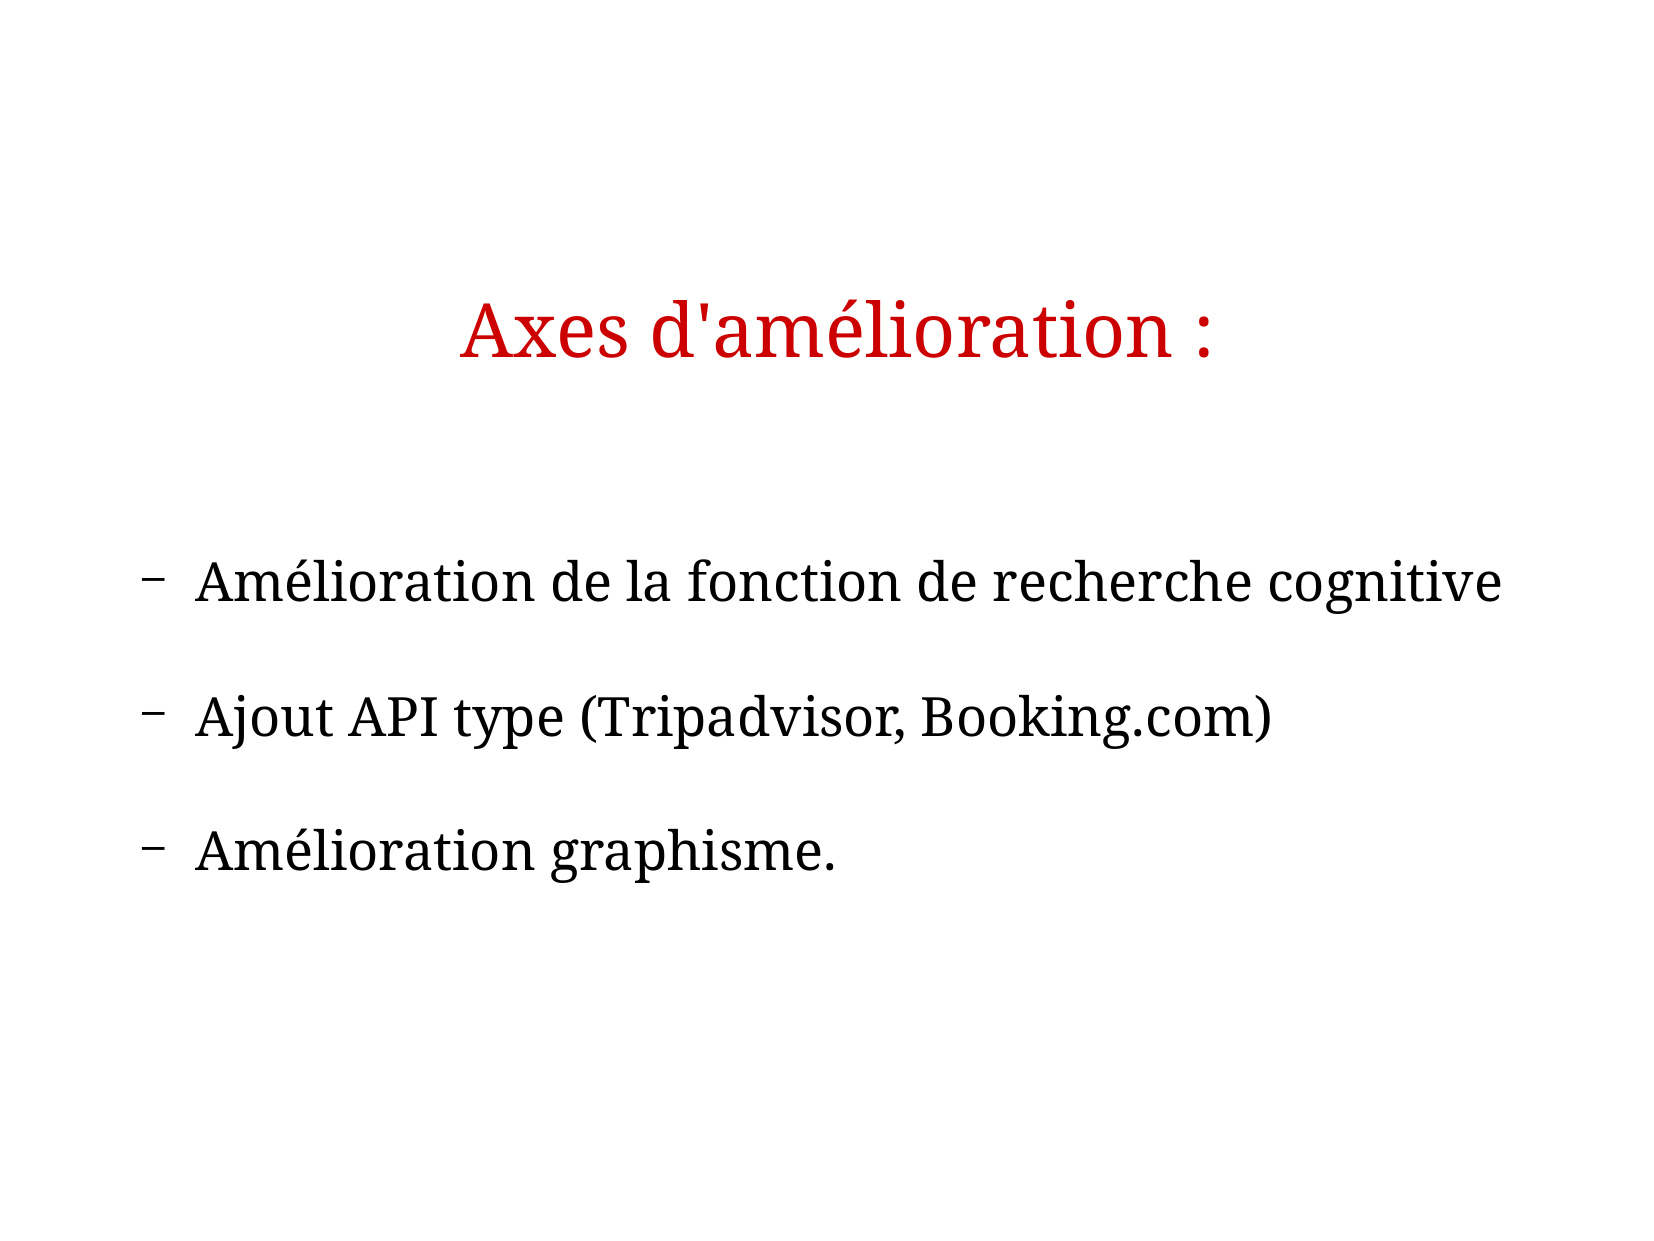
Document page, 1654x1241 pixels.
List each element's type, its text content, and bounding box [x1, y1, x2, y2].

list Axes d'amélioration : Amélioration de la fonction de recherche cognitive Ajout API type (Tripadvisor, Booking.com) Amélioration graphisme. [53, 276, 1623, 1241]
